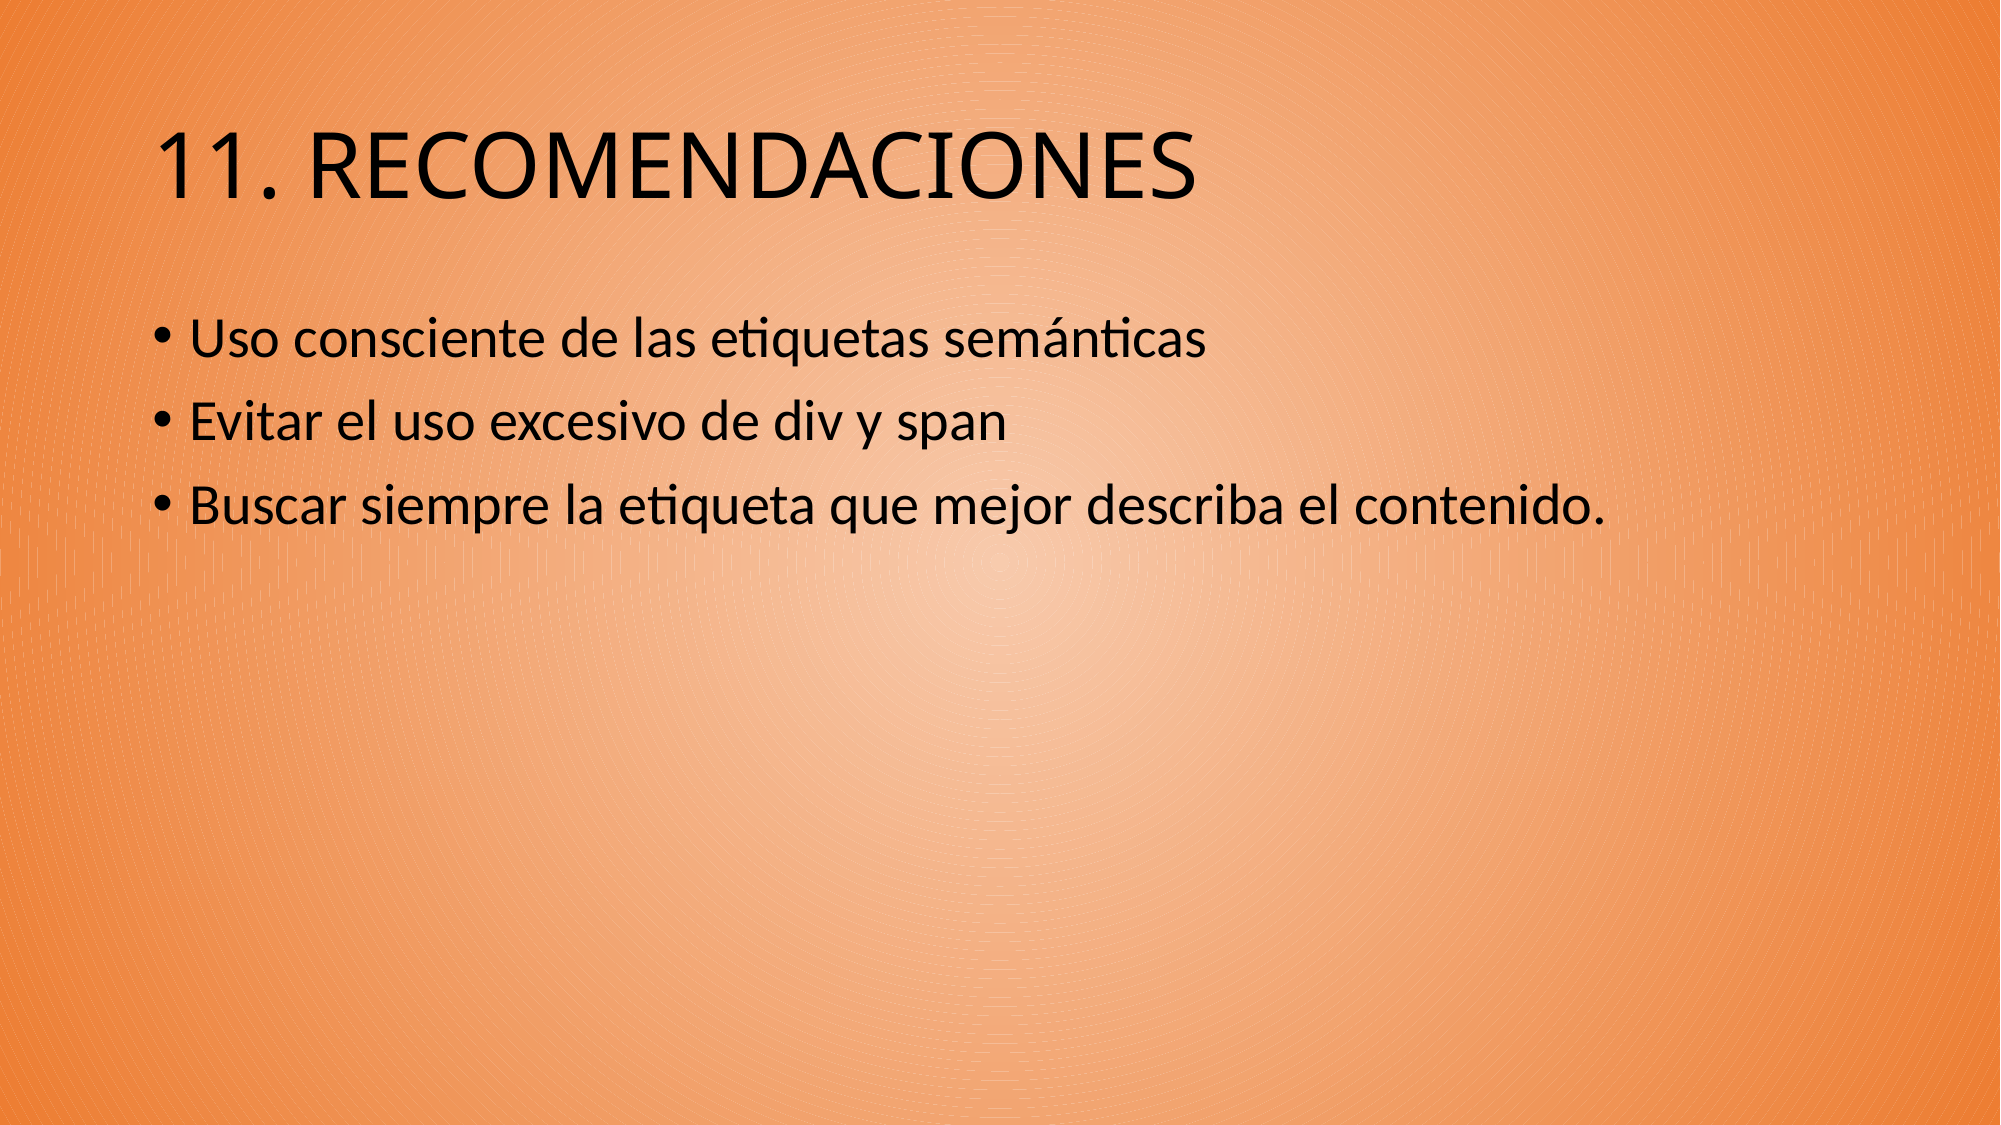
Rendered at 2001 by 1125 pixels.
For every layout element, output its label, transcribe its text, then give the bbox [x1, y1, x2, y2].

list Uso consciente de las etiquetas semánticas Evitar el uso excesivo de div y span Buscar siempre la etiqueta que mejor describa el contenido. [137, 299, 1863, 1014]
title 11. RECOMENDACIONES [137, 59, 1863, 278]
